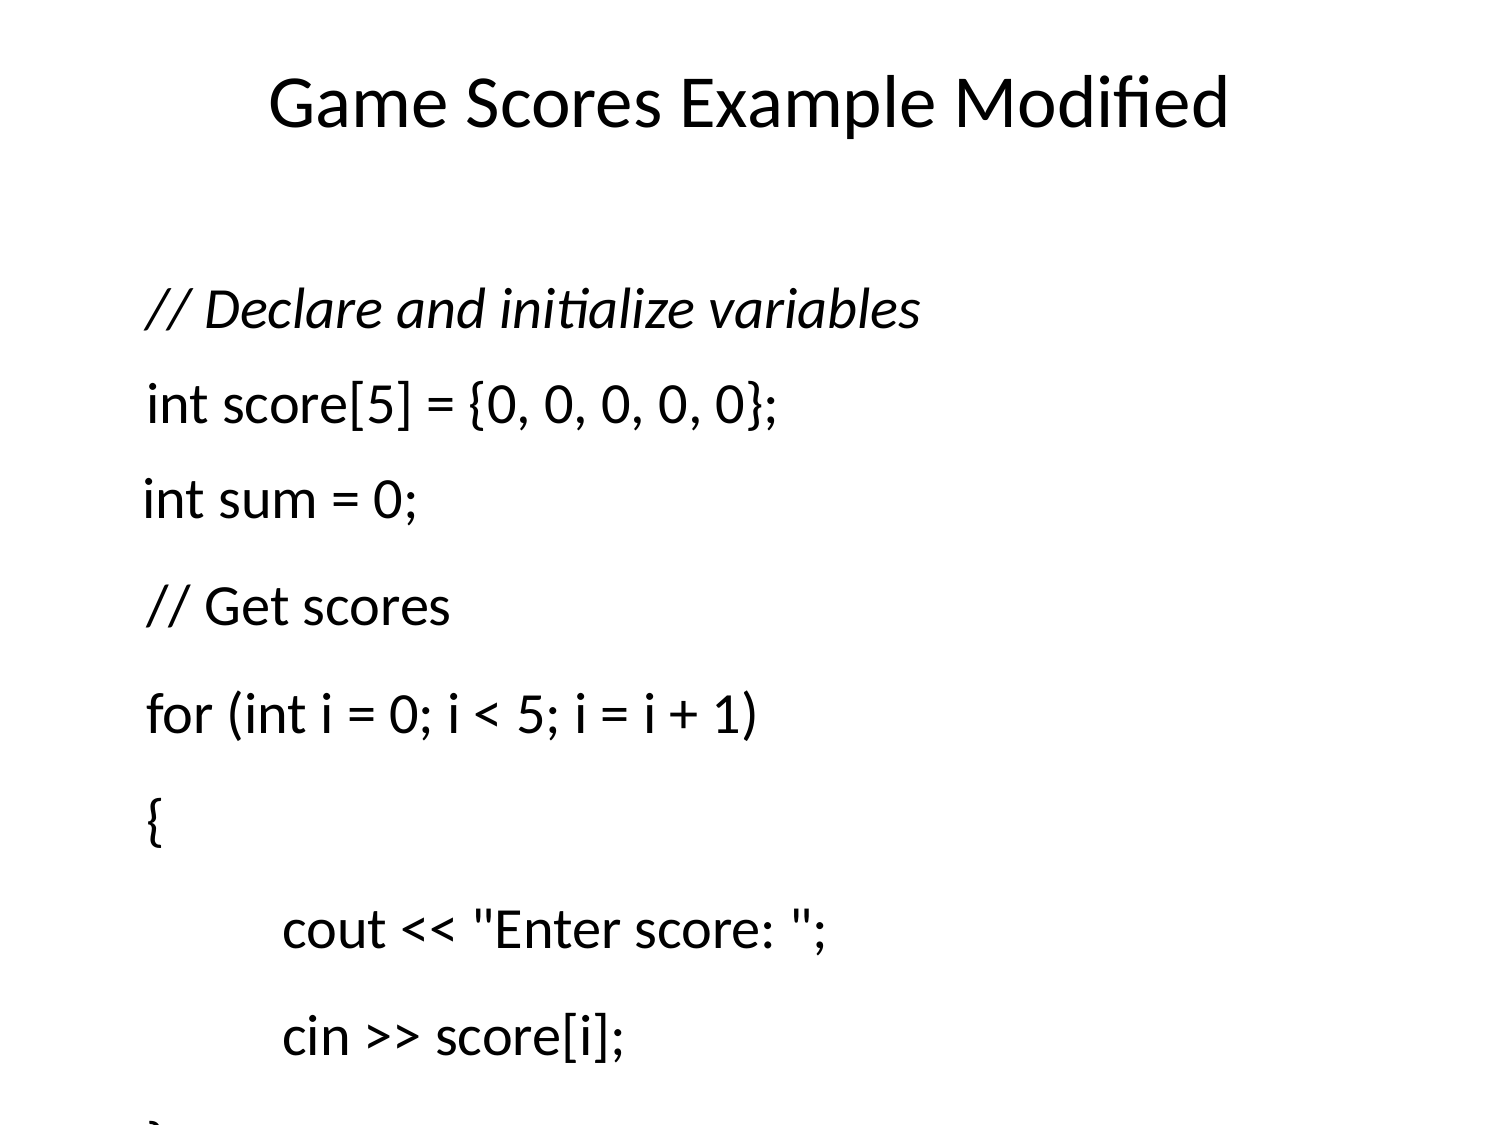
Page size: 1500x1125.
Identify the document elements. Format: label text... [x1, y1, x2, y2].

title Game Scores Example Modified [75, 45, 1425, 233]
list // Declare and initialize variables int score[5] = {0, 0, 0, 0, 0}; int sum = 0; // Get scores for (int i = 0; i < 5; i = i + 1) { cout << "Enter score: "; cin >> score[i]; } [75, 262, 1425, 1005]
